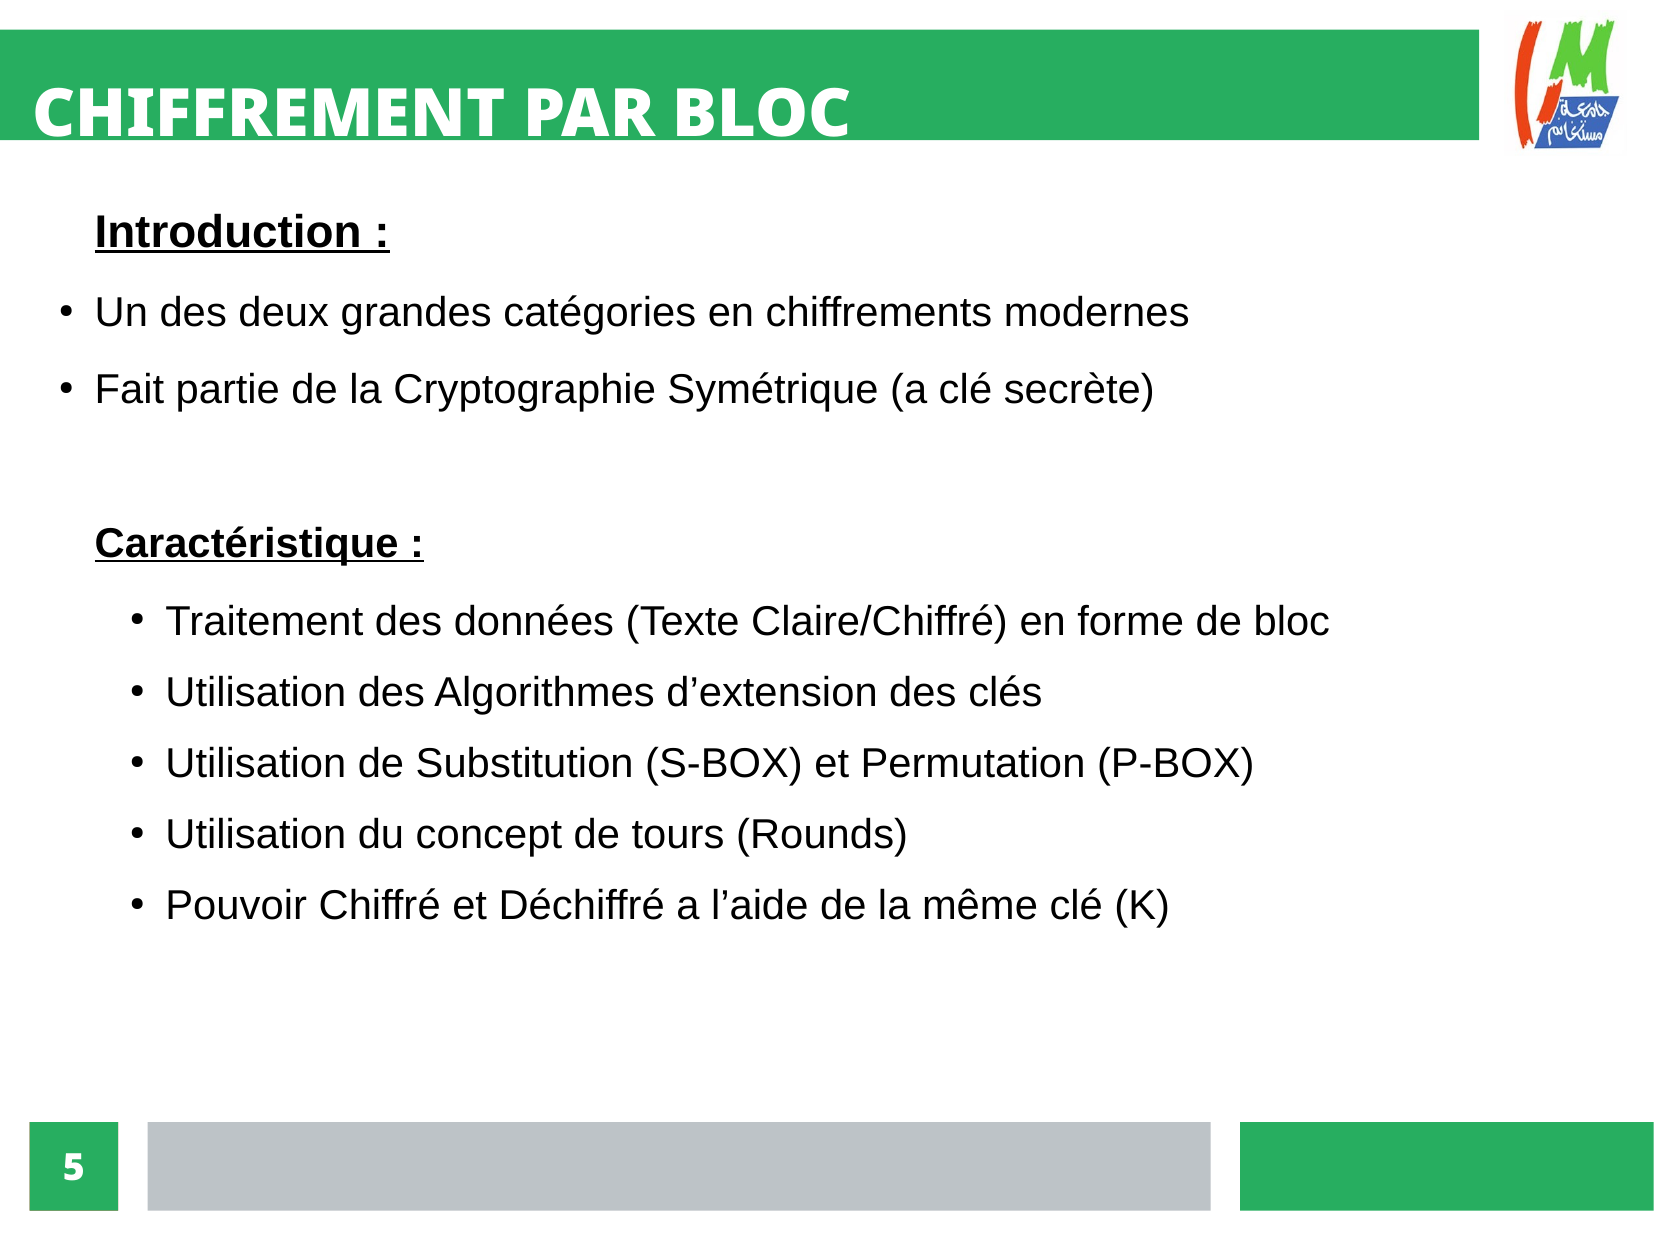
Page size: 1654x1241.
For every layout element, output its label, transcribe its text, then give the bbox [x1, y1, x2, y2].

title CHIFFREMENT PAR BLOC [32, 16, 1560, 156]
picture [1504, 10, 1627, 156]
list Introduction : Un des deux grandes catégories en chiffrements modernes Fait partie de la Cryptographie Symétrique (a clé secrète) Caractéristique : Traitement des données (Texte Claire/Chiffré) en forme de bloc Utilisation des Algorithmes d’extension des clés Utilisation de Substitution (S-BOX) et Permutation (P-BOX) Utilisation du concept de tours (Rounds) Pouvoir Chiffré et Déchiffré a l’aide de la même clé (K) [59, 198, 1565, 1093]
